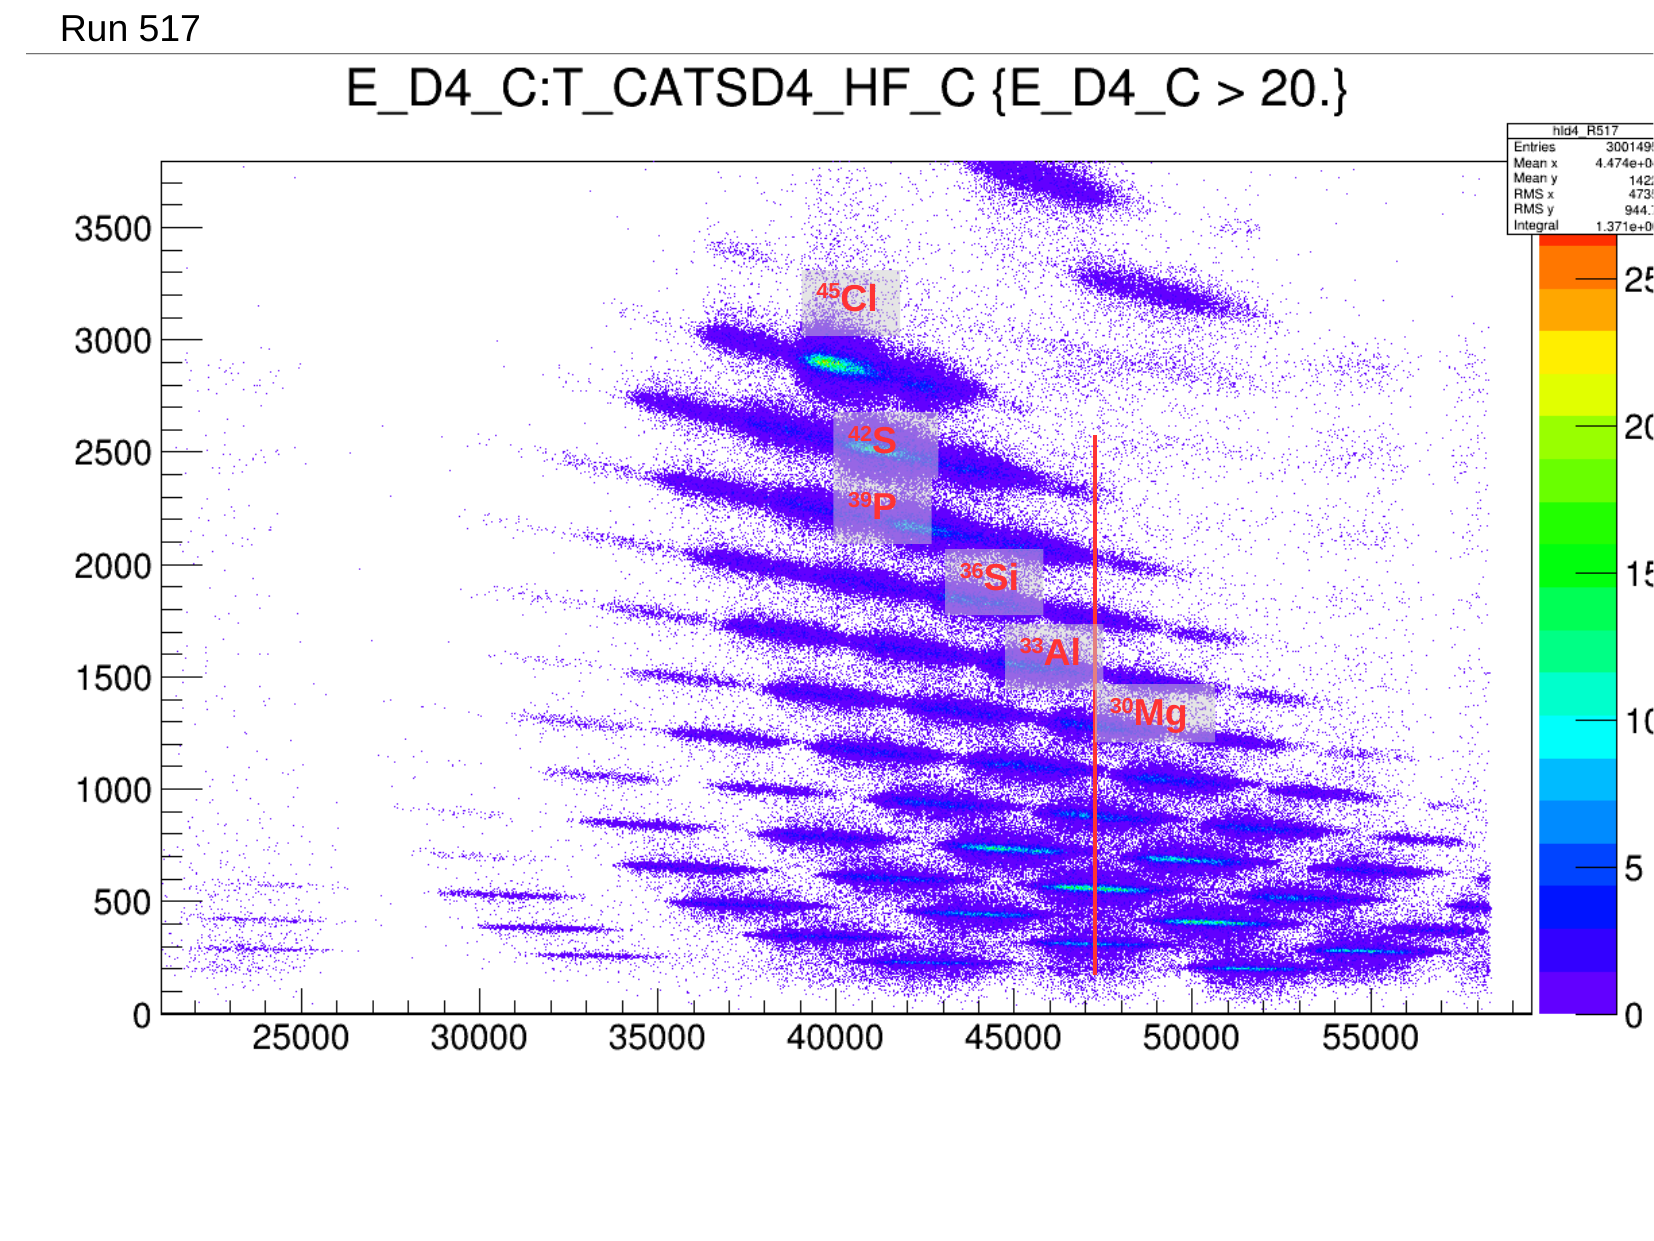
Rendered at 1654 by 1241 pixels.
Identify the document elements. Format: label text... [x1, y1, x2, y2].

text_box 45Cl [801, 270, 901, 336]
text_box 33Al [1005, 624, 1104, 691]
text_box 36Si [945, 549, 1044, 616]
text_box 30Mg [1095, 684, 1216, 743]
text_box 42S [833, 412, 939, 478]
picture [26, 53, 1654, 1068]
text_box Run 517 [45, 0, 216, 57]
text_box 39P [833, 478, 932, 544]
